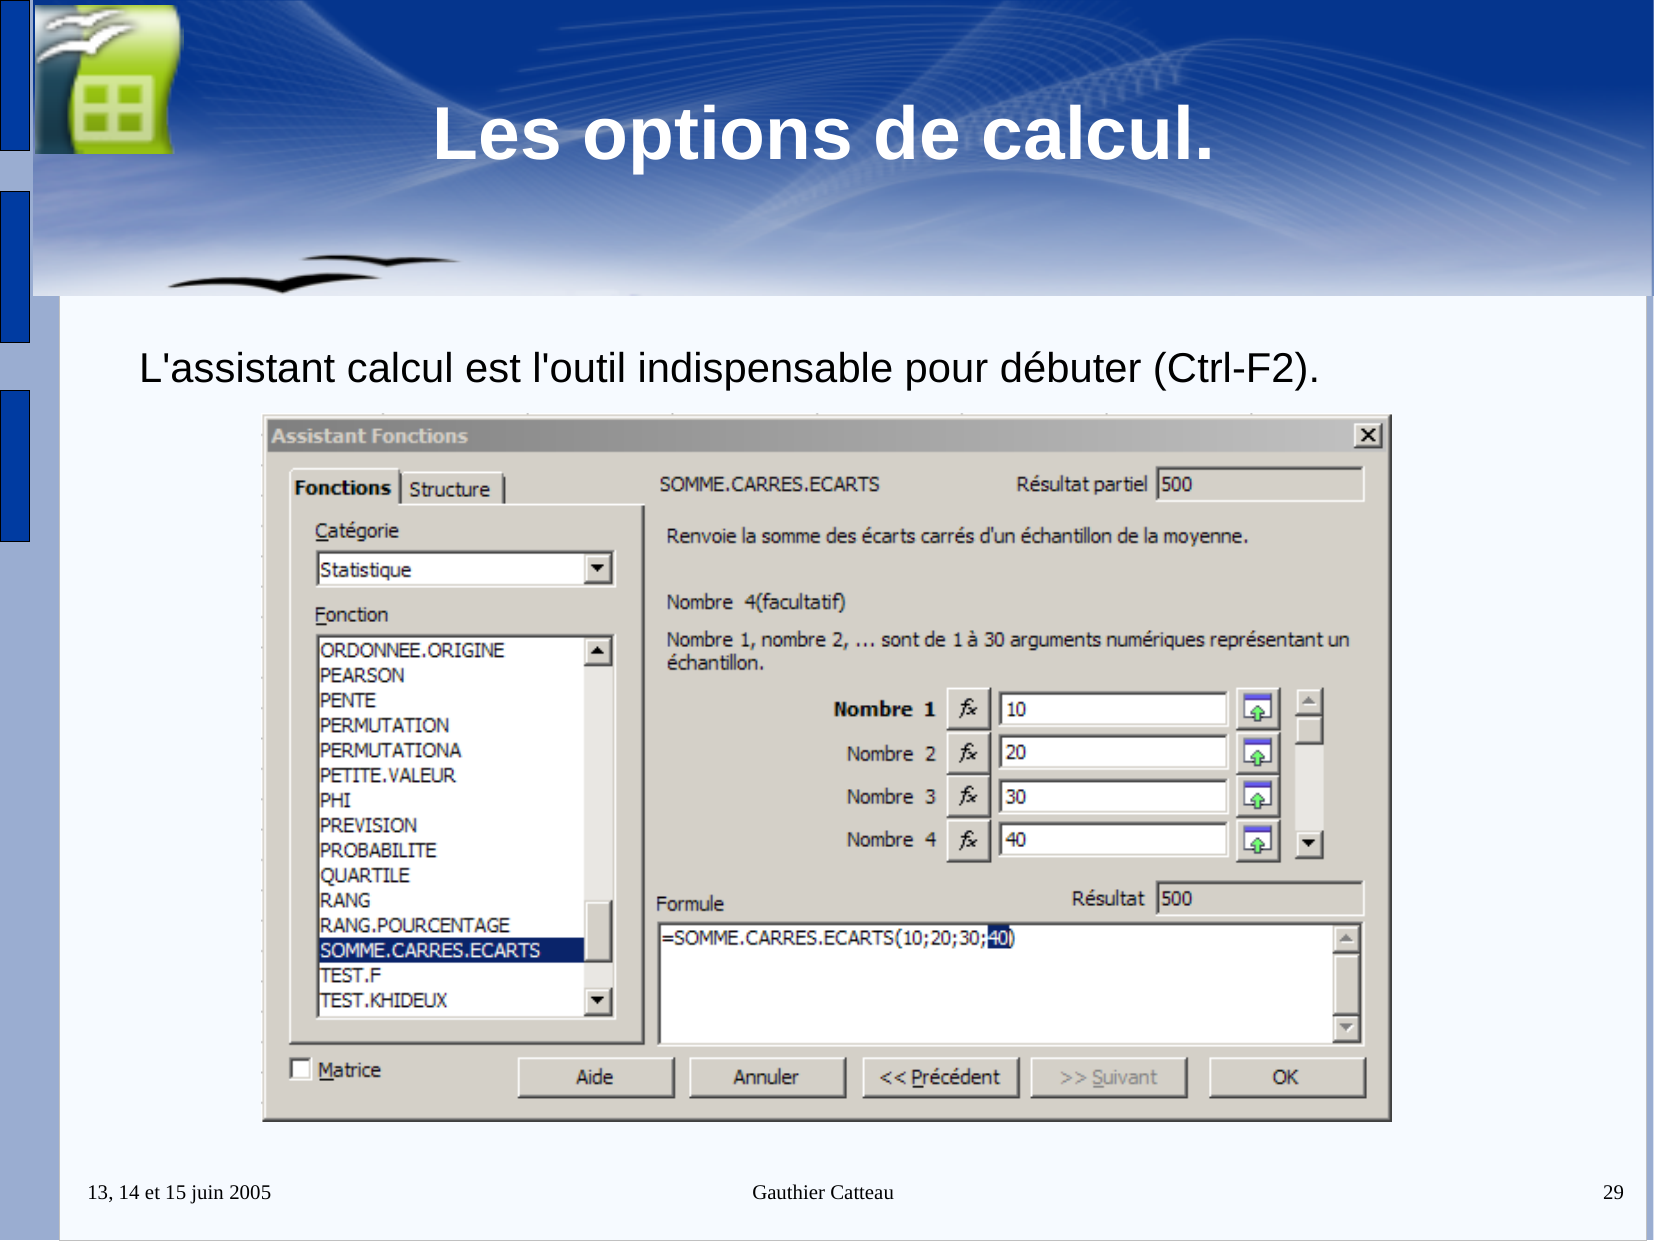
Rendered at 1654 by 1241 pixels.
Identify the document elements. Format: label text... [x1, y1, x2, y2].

title Les options de calcul. [118, 29, 1531, 237]
picture [261, 413, 1392, 1123]
list L'assistant calcul est l'outil indispensable pour débuter (Ctrl-F2). [121, 344, 1534, 1127]
picture [33, 0, 1654, 296]
